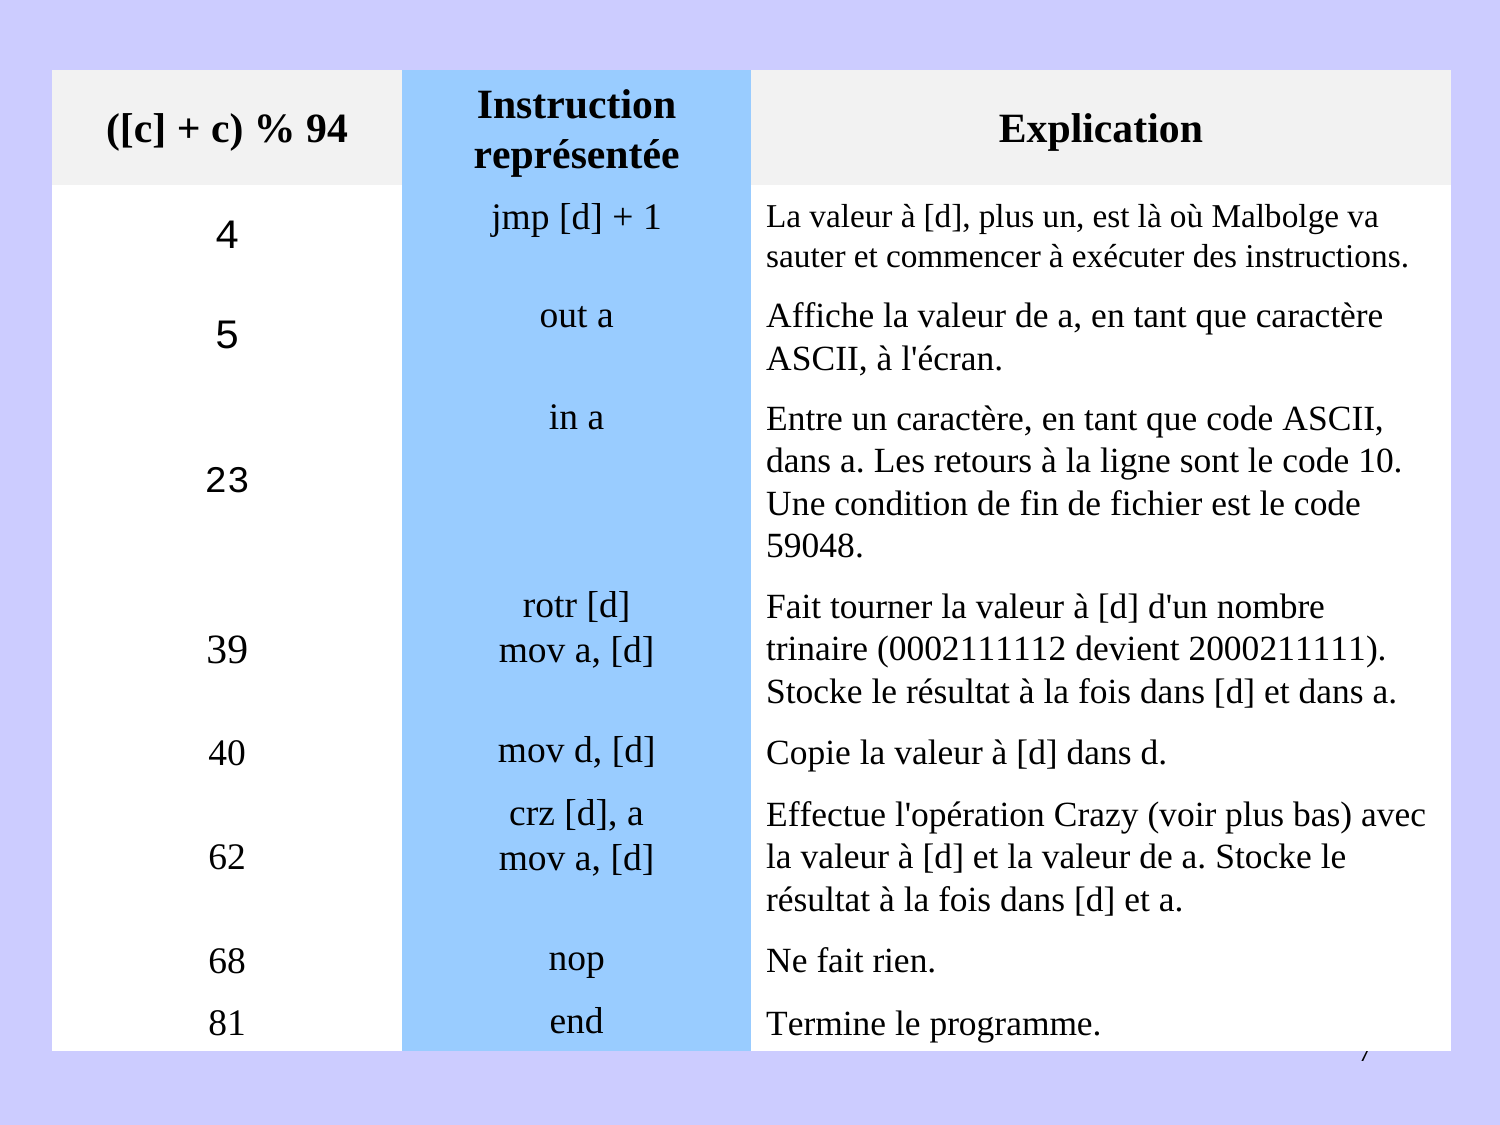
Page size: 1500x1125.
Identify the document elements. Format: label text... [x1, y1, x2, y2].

table_cell mov d, [d] [402, 718, 751, 781]
table_cell 5 [52, 282, 402, 385]
table_cell Ne fait rien. [751, 926, 1451, 988]
table_cell Effectue l'opération Crazy (voir plus bas) avec la valeur à [d] et la valeur de a. Stocke le résultat à la fois dans [d] et a. [751, 781, 1451, 926]
table_cell Termine le programme. [751, 988, 1451, 1051]
table_cell nop [402, 926, 751, 988]
table_cell 62 [52, 781, 402, 926]
table_cell jmp [d] + 1 [402, 185, 751, 282]
table_cell La valeur à [d], plus un, est là où Malbolge va sauter et commencer à exécuter des instructions. [751, 185, 1451, 282]
table_cell 23 [52, 385, 402, 573]
table_header Explication [751, 70, 1451, 185]
table_cell 40 [52, 718, 402, 781]
table_cell out a [402, 282, 751, 385]
table_cell 81 [52, 988, 402, 1051]
table_cell 68 [52, 926, 402, 988]
table_cell 4 [52, 185, 402, 282]
table_cell 39 [52, 573, 402, 718]
table_cell Fait tourner la valeur à [d] d'un nombre trinaire (0002111112 devient 2000211111). Stocke le résultat à la fois dans [d] et dans a. [751, 573, 1451, 718]
table_cell end [402, 988, 751, 1051]
table_cell Affiche la valeur de a, en tant que caractère ASCII, à l'écran. [751, 282, 1451, 385]
table_cell crz [d], a mov a, [d] [402, 781, 751, 926]
table_cell Entre un caractère, en tant que code ASCII, dans a. Les retours à la ligne sont le code 10. Une condition de fin de fichier est le code 59048. [751, 385, 1451, 573]
table_cell Copie la valeur à [d] dans d. [751, 718, 1451, 781]
table_header Instruction représentée [402, 70, 751, 185]
table_header ([c] + c) % 94 [52, 70, 402, 185]
table_cell rotr [d] mov a, [d] [402, 573, 751, 718]
text_box 7 [1074, 1051, 1388, 1101]
table_cell in a [402, 385, 751, 573]
